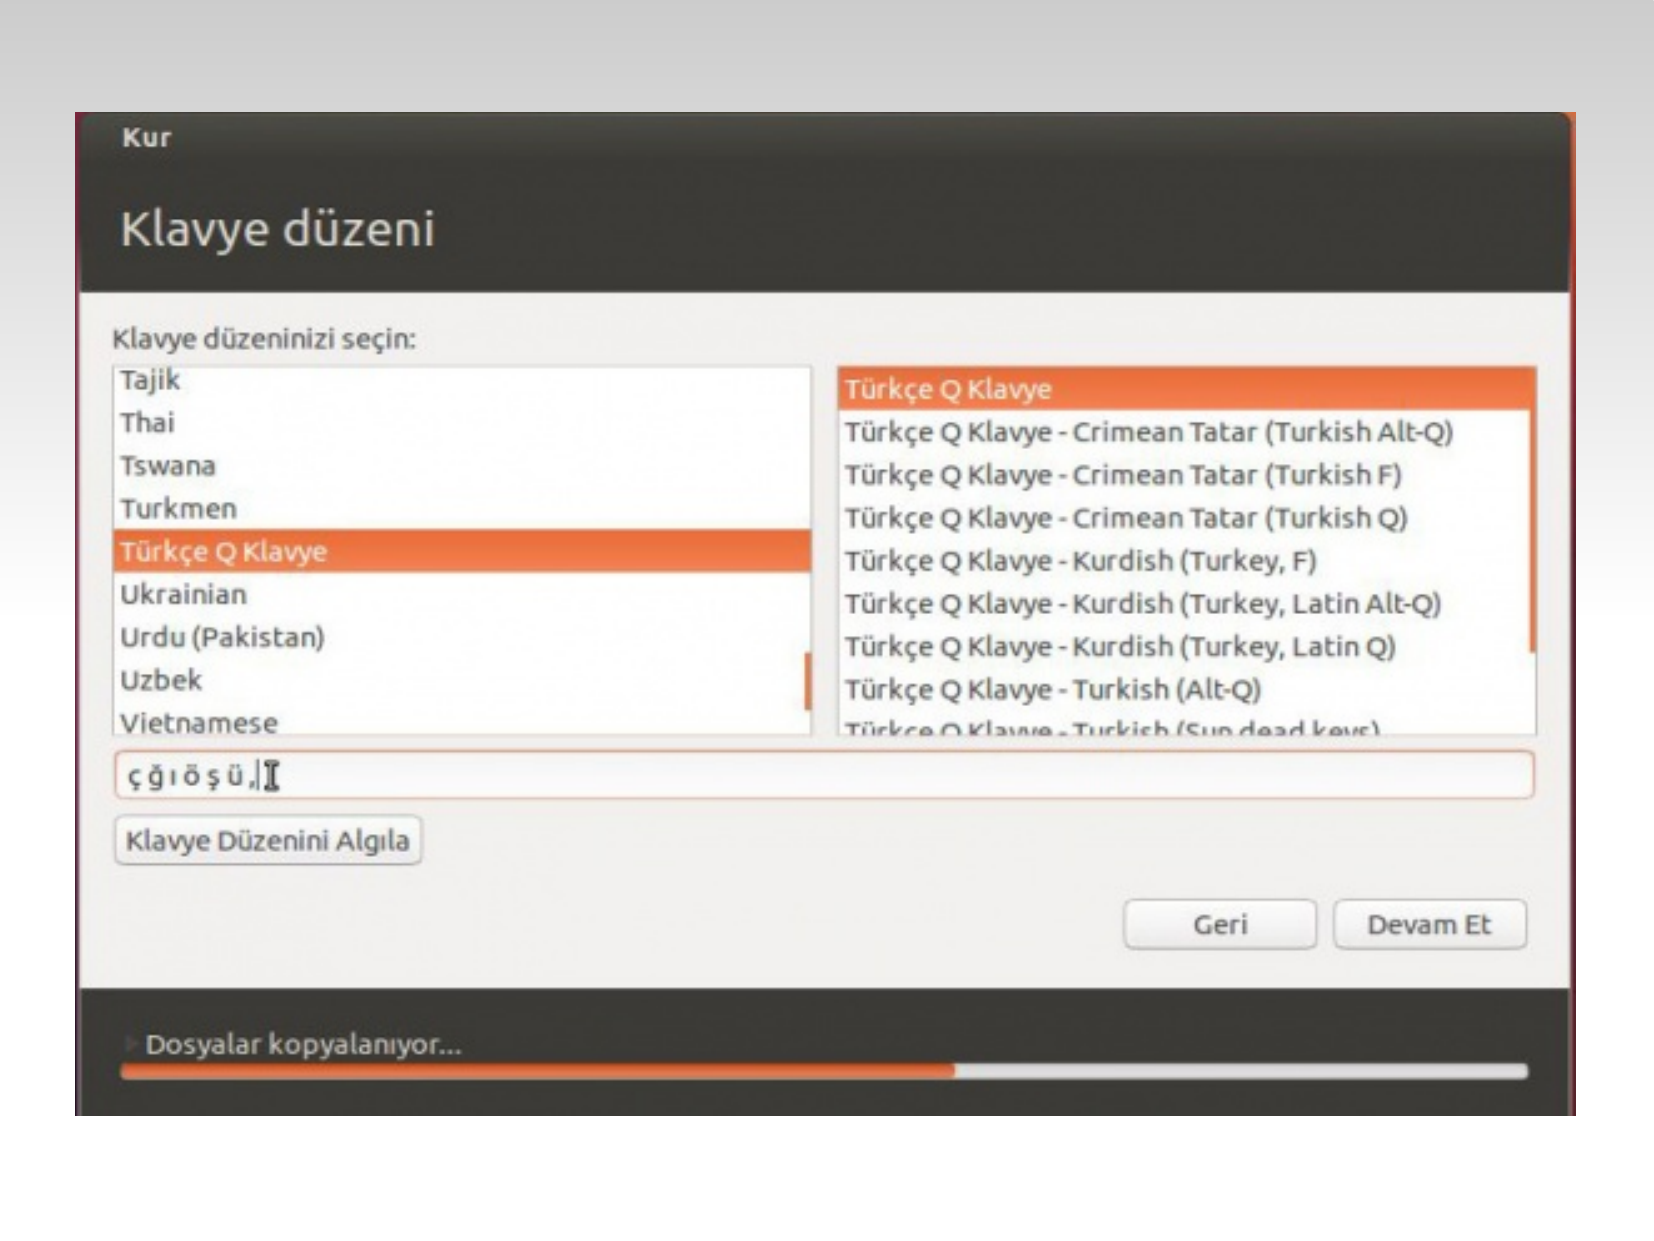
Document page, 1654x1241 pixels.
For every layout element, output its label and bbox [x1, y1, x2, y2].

picture [75, 112, 1576, 1116]
